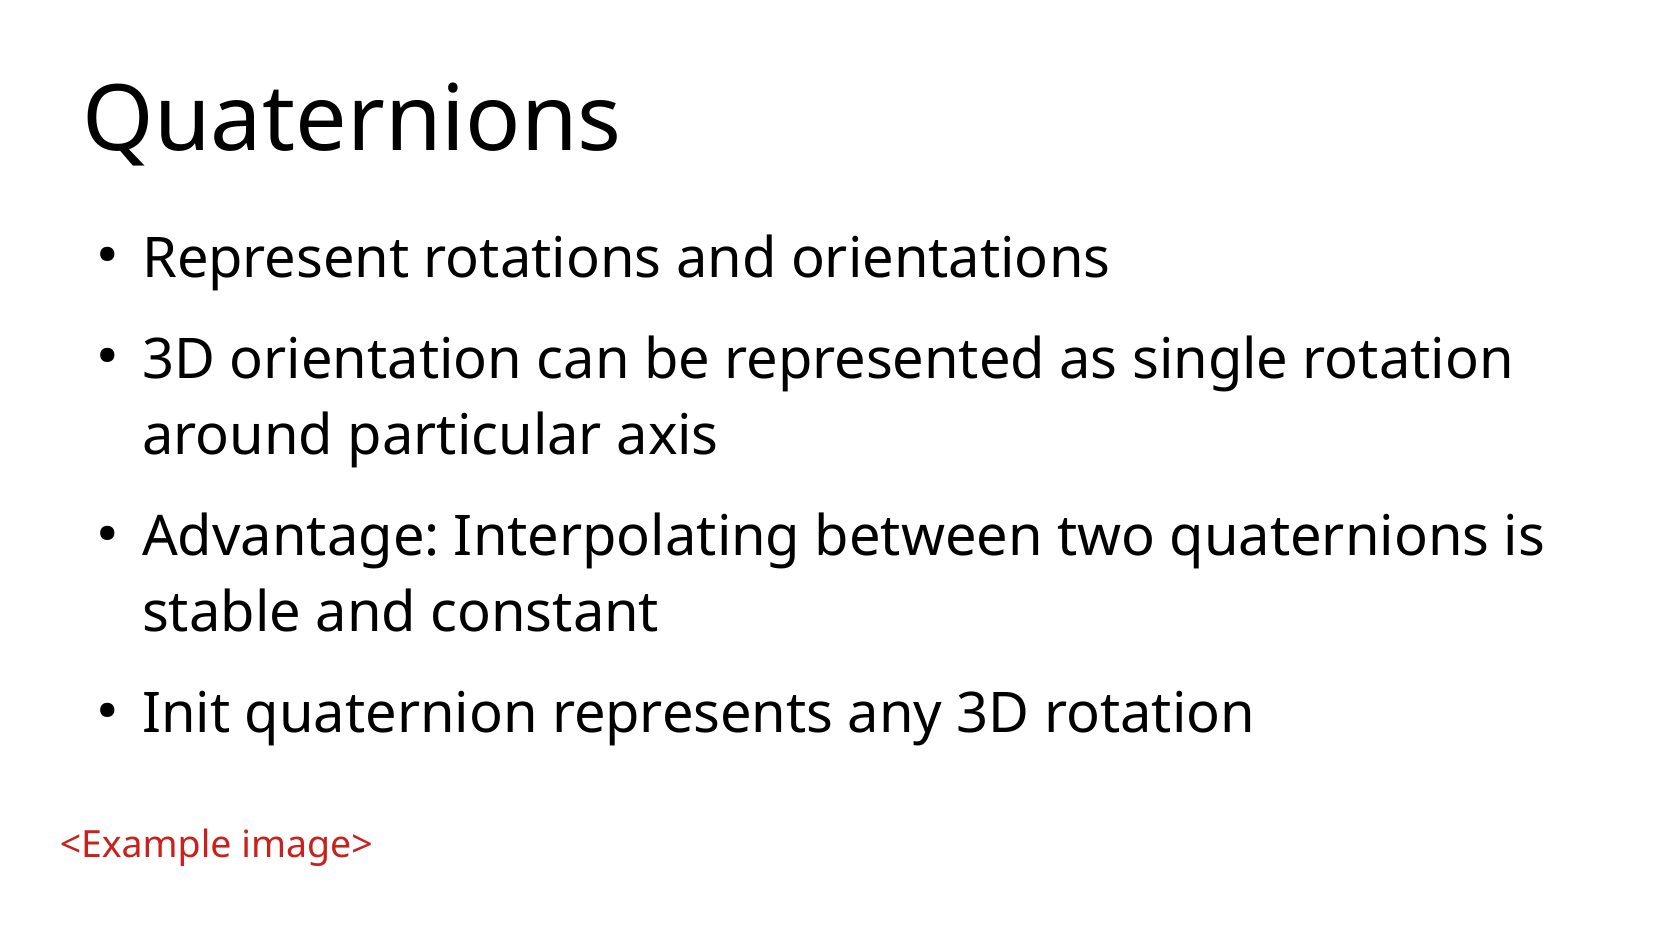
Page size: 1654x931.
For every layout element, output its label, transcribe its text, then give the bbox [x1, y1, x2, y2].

text_box <Example image> [45, 810, 1126, 872]
title Quaternions [82, 37, 1571, 193]
list Represent rotations and orientations 3D orientation can be represented as single rotation around particular axis Advantage: Interpolating between two quaternions is stable and constant Init quaternion represents any 3D rotation [82, 217, 1571, 758]
